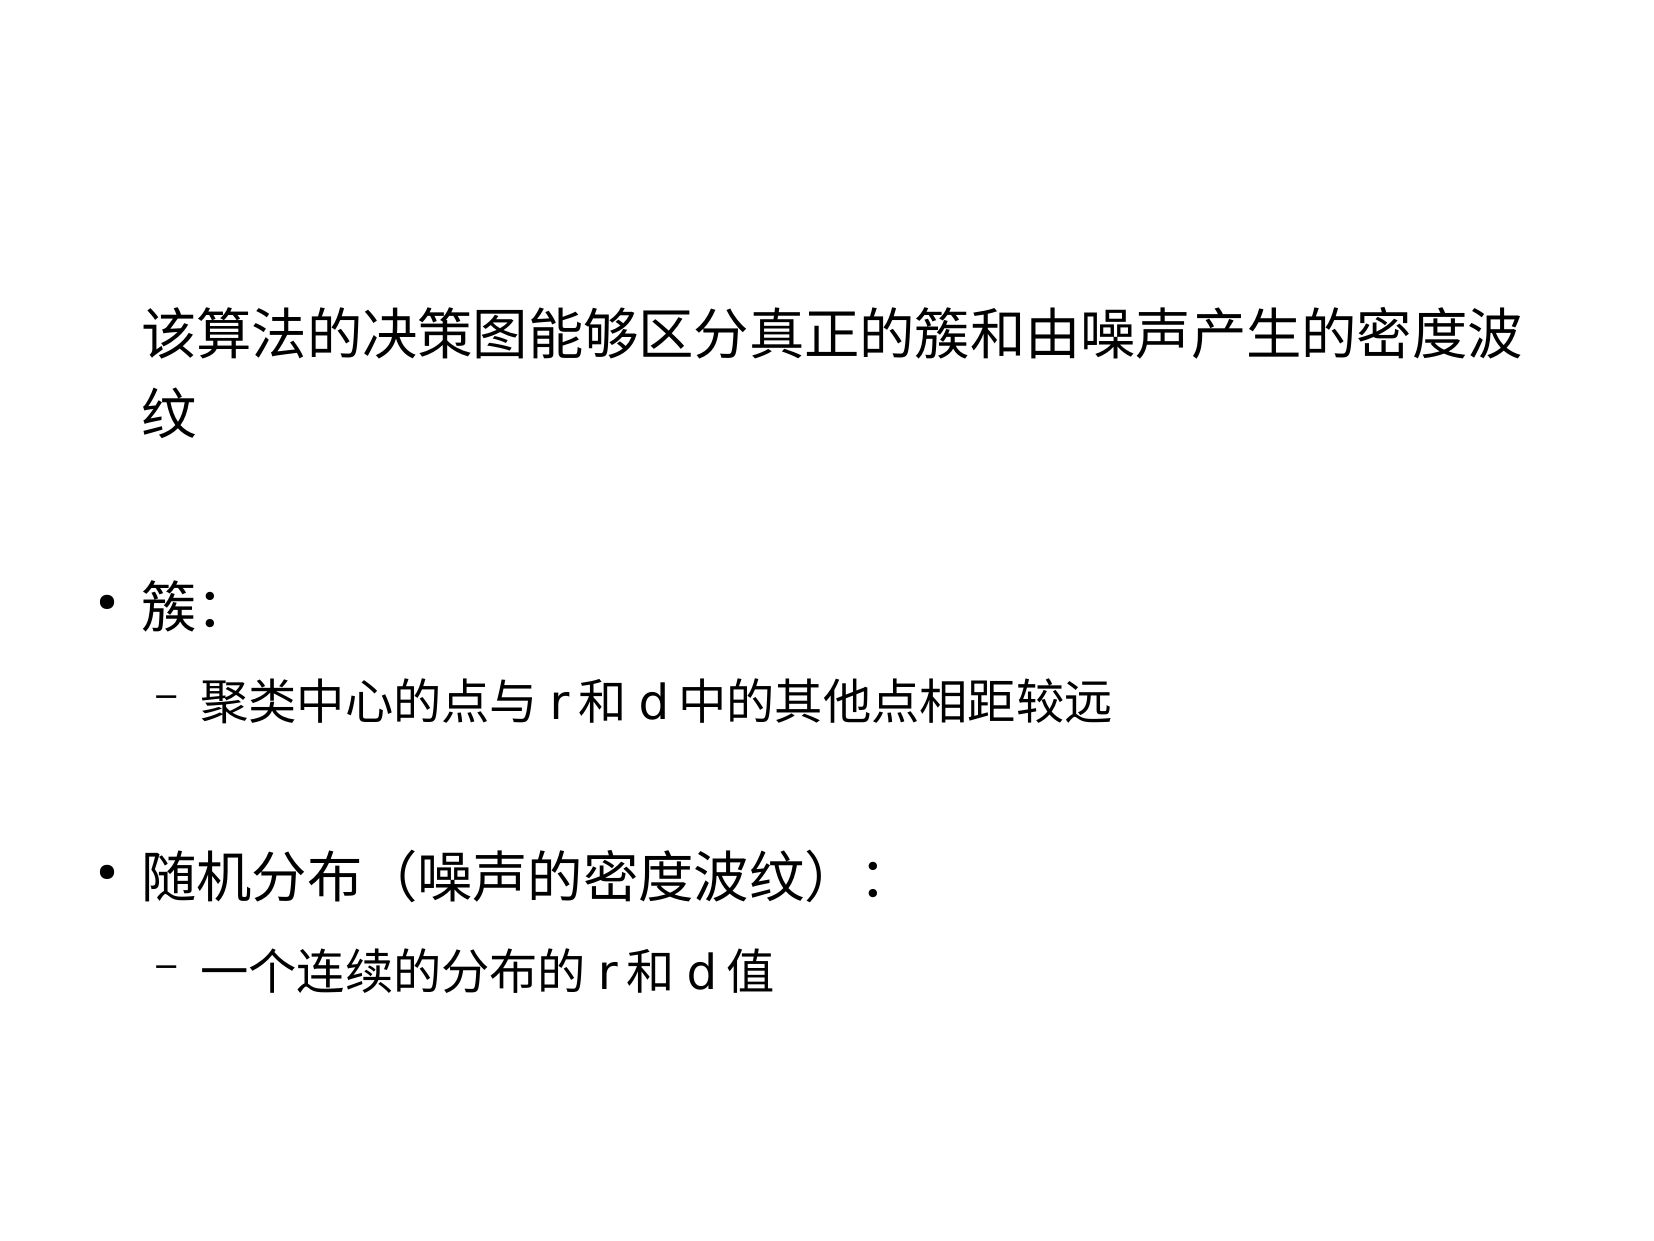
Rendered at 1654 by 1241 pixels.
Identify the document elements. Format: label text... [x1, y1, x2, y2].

list 该算法的决策图能够区分真正的簇和由噪声产生的密度波纹 簇： 聚类中心的点与r和d中的其他点相距较远 随机分布（噪声的密度波纹）： 一个连续的分布的r和d值 [82, 290, 1571, 1010]
